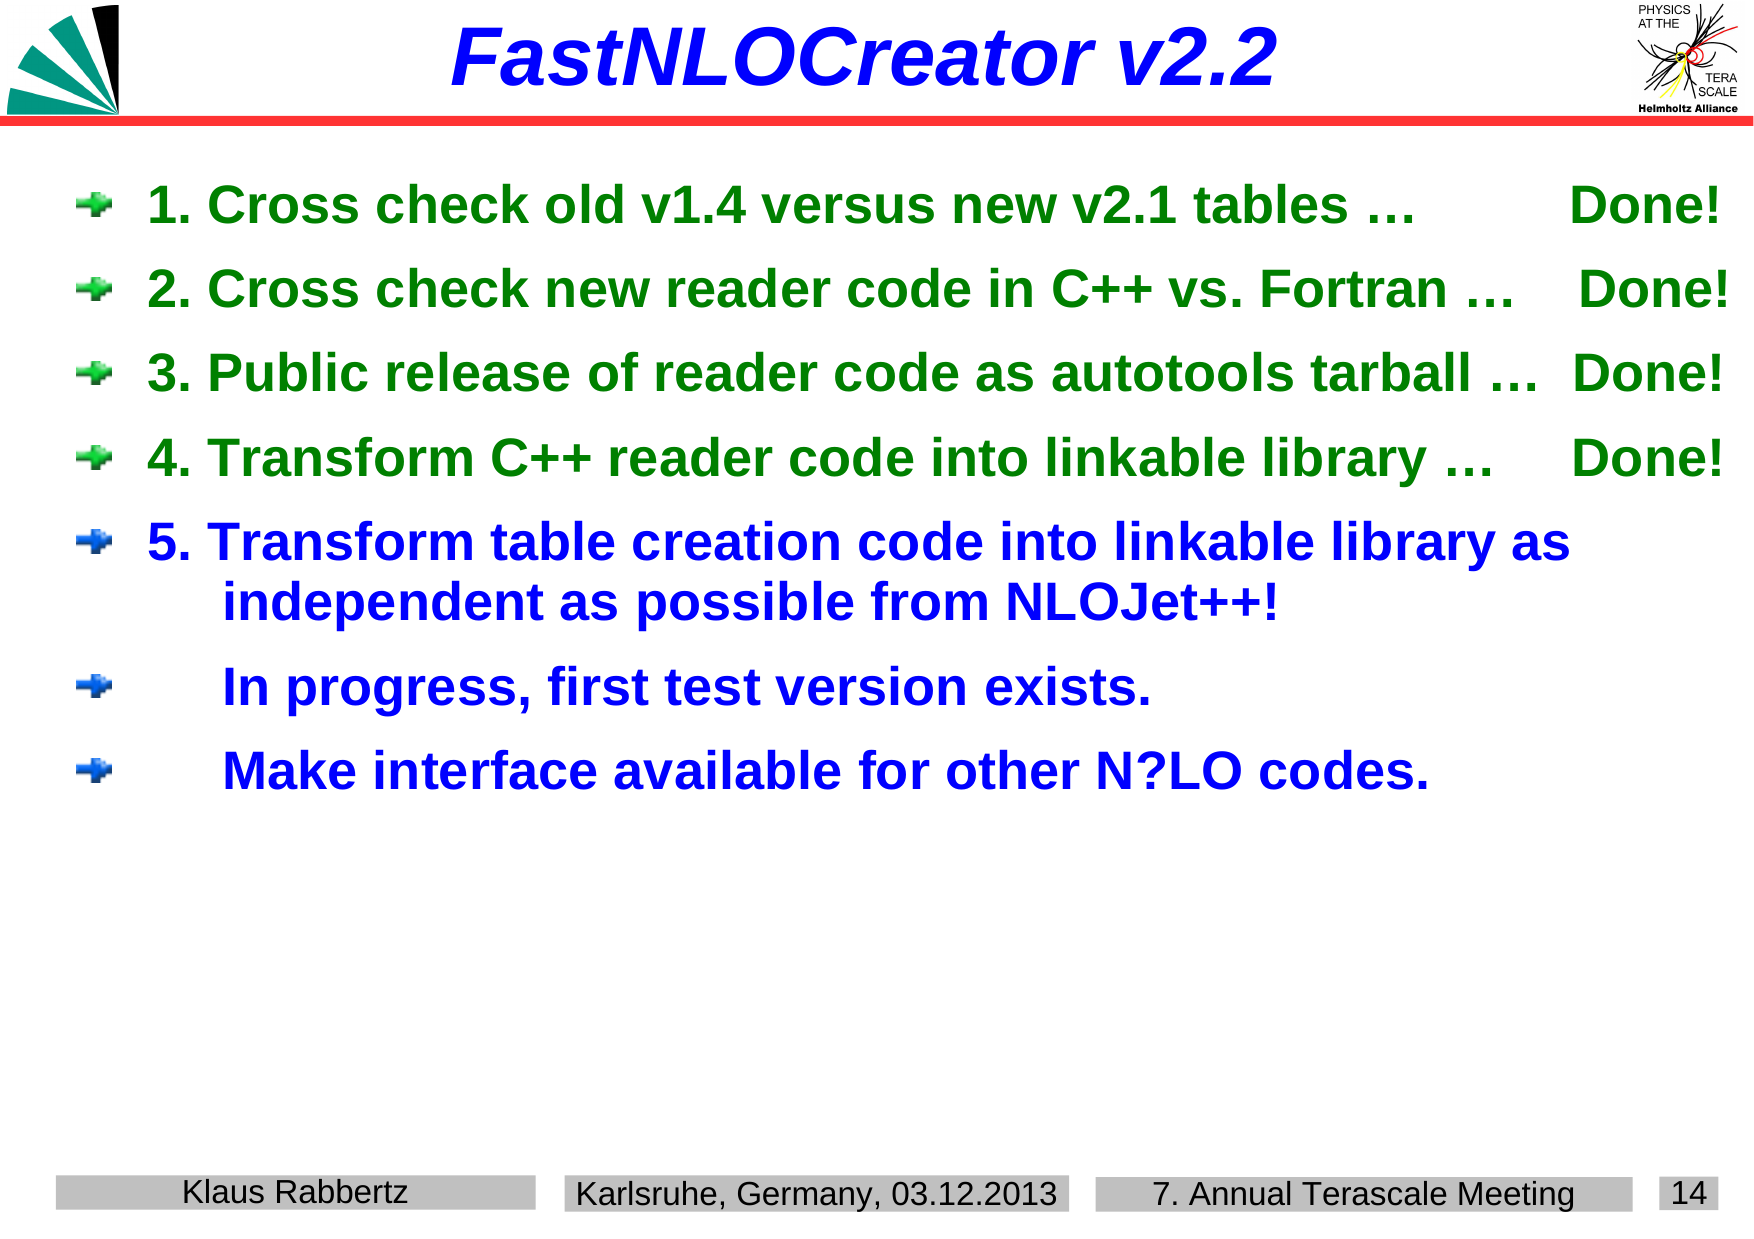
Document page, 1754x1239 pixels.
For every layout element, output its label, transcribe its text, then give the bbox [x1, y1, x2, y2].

picture [7, 5, 119, 116]
picture [1631, 1, 1745, 115]
list 1. Cross check old v1.4 versus new v2.1 tables … Done! 2. Cross check new reader code in C++ vs. Fortran … Done! 3. Public release of reader code as autotools tarball … Done! 4. Transform C++ reader code into linkable library … Done! 5. Transform table creation code into linkable library as independent as possible from NLOJet++! In progress, first test version exists. Make interface available for other N?LO codes. [17, 174, 1741, 856]
title FastNLOCreator v2.2 [123, 0, 1606, 114]
